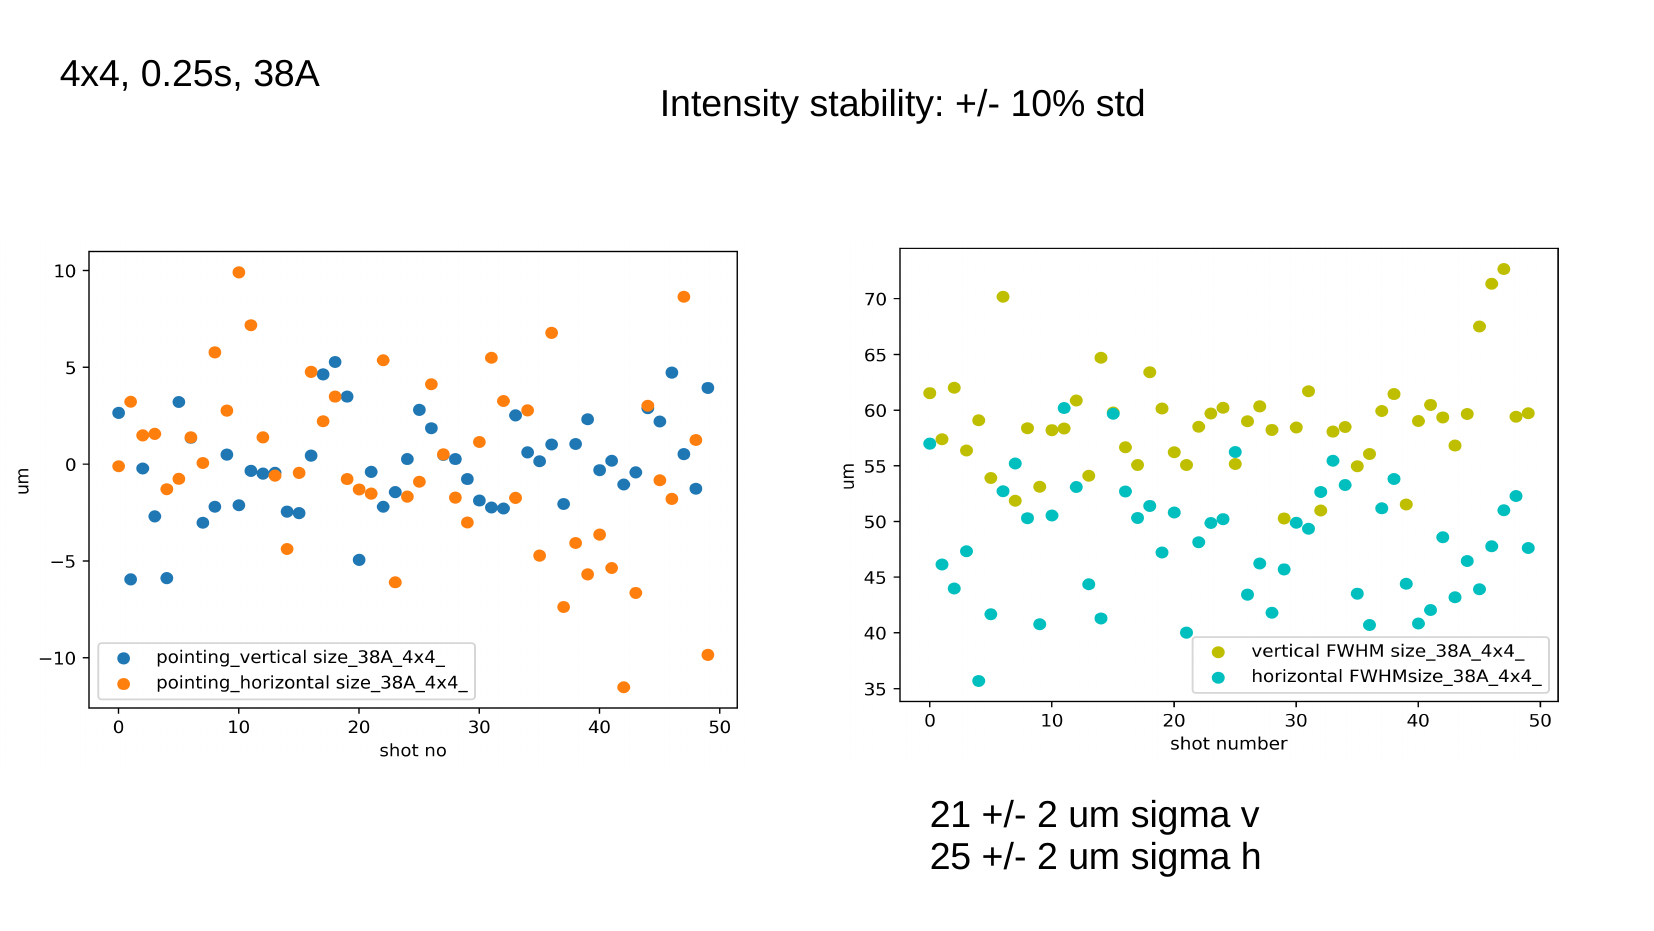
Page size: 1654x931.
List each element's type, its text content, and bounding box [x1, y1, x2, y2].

picture [0, 239, 750, 772]
text_box Intensity stability: +/- 10% std [645, 75, 1246, 174]
picture [825, 236, 1571, 766]
text_box 4x4, 0.25s, 38A [45, 45, 391, 102]
text_box 21 +/- 2 um sigma v 25 +/- 2 um sigma h [915, 786, 1441, 886]
